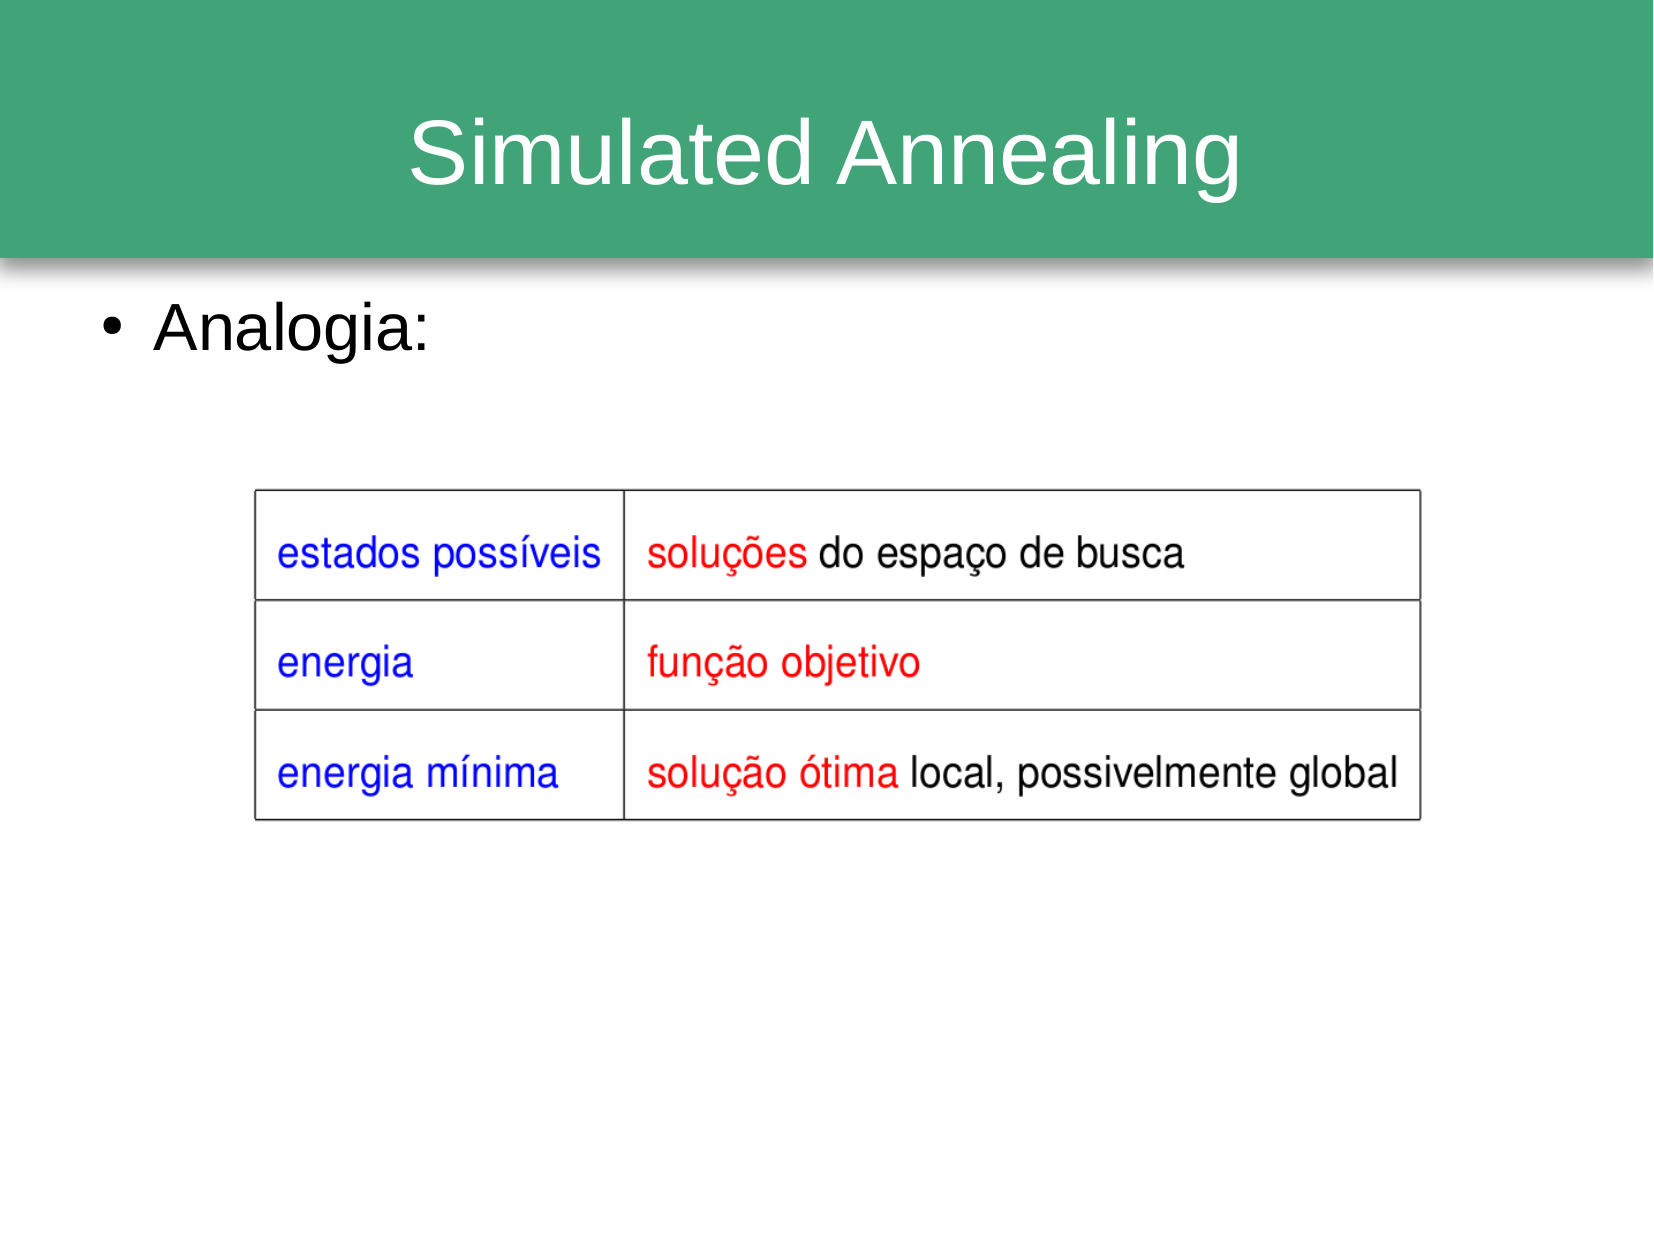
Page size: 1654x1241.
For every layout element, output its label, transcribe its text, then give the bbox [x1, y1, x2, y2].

picture [0, 0, 1654, 1241]
title Simulated Annealing [82, 49, 1571, 257]
list Analogia: [82, 290, 1571, 1010]
